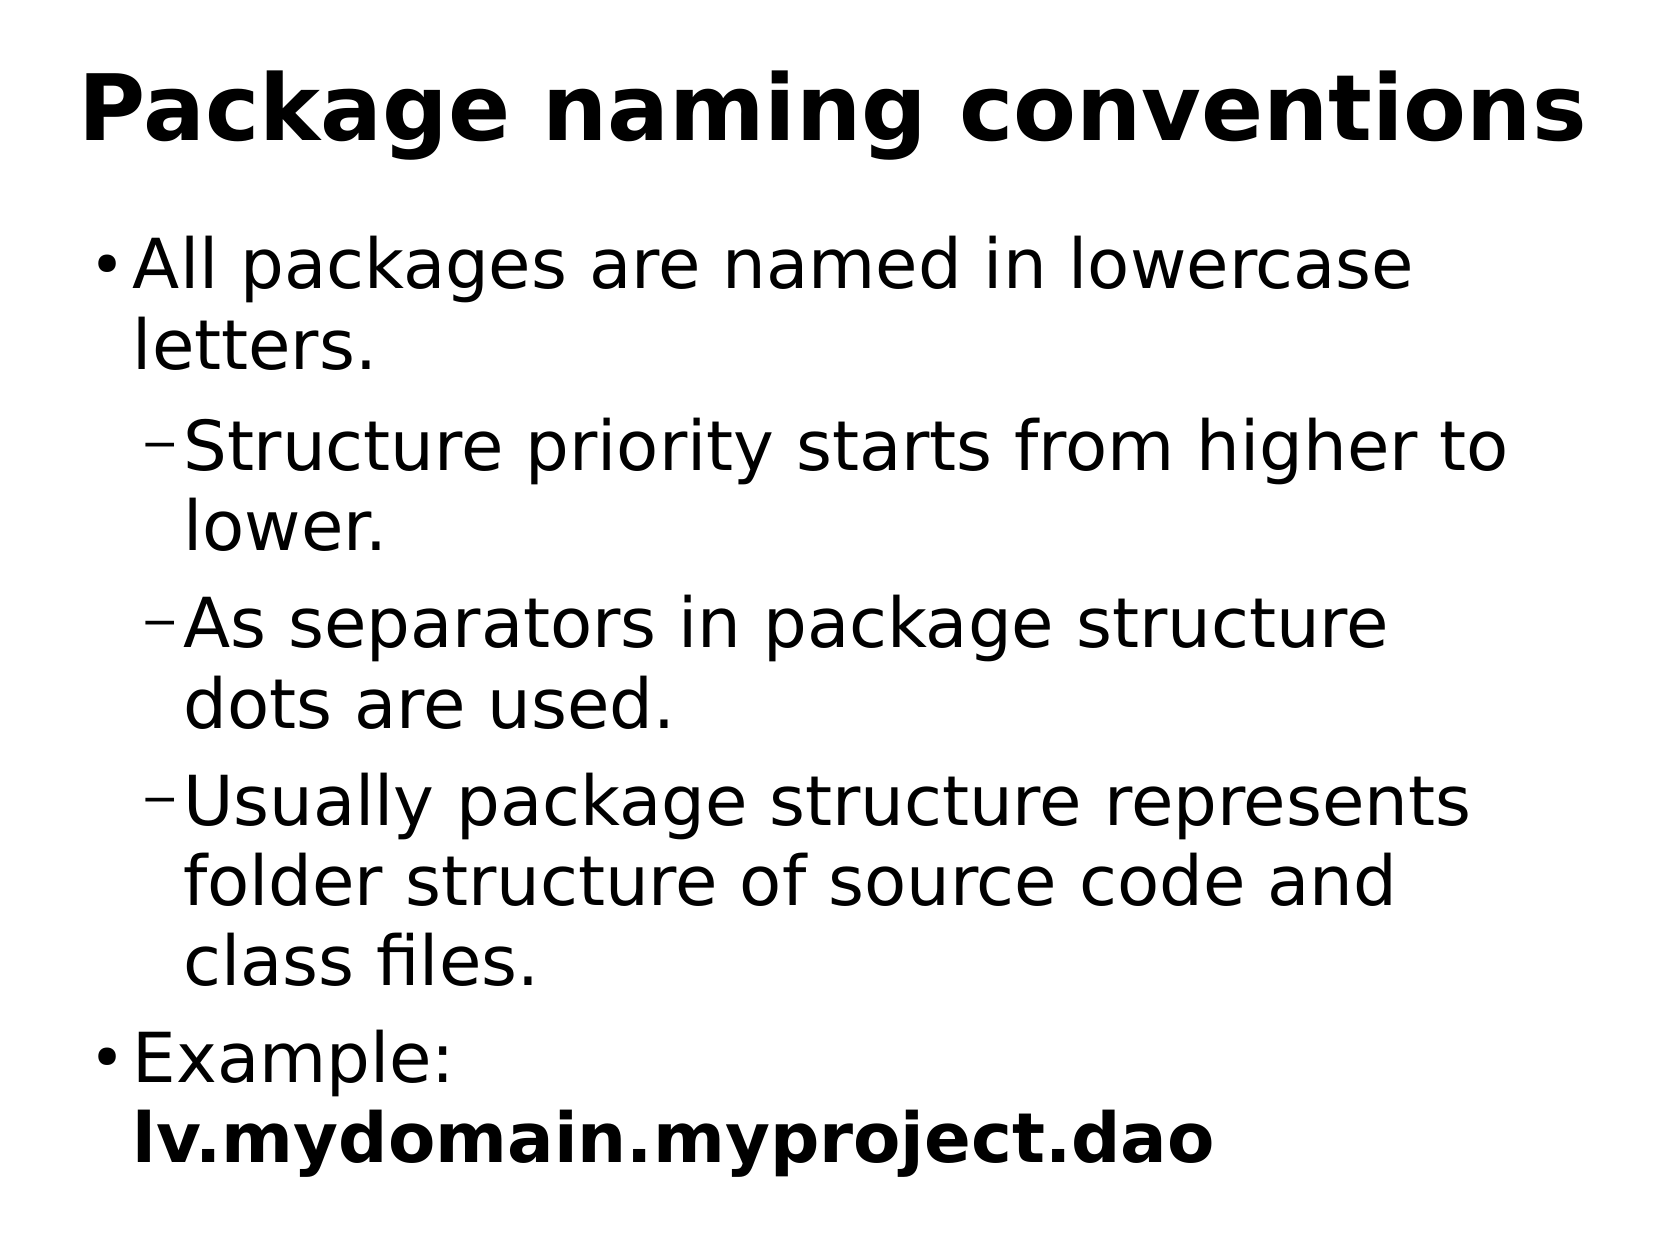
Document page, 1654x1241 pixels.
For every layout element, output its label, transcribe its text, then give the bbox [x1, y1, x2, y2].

title Package naming conventions [36, 55, 1632, 163]
list All packages are named in lowercase letters. Structure priority starts from higher to lower. As separators in package structure dots are used. Usually package structure represents folder structure of source code and class files. Example: lv.mydomain.myproject.dao [82, 225, 1538, 1186]
